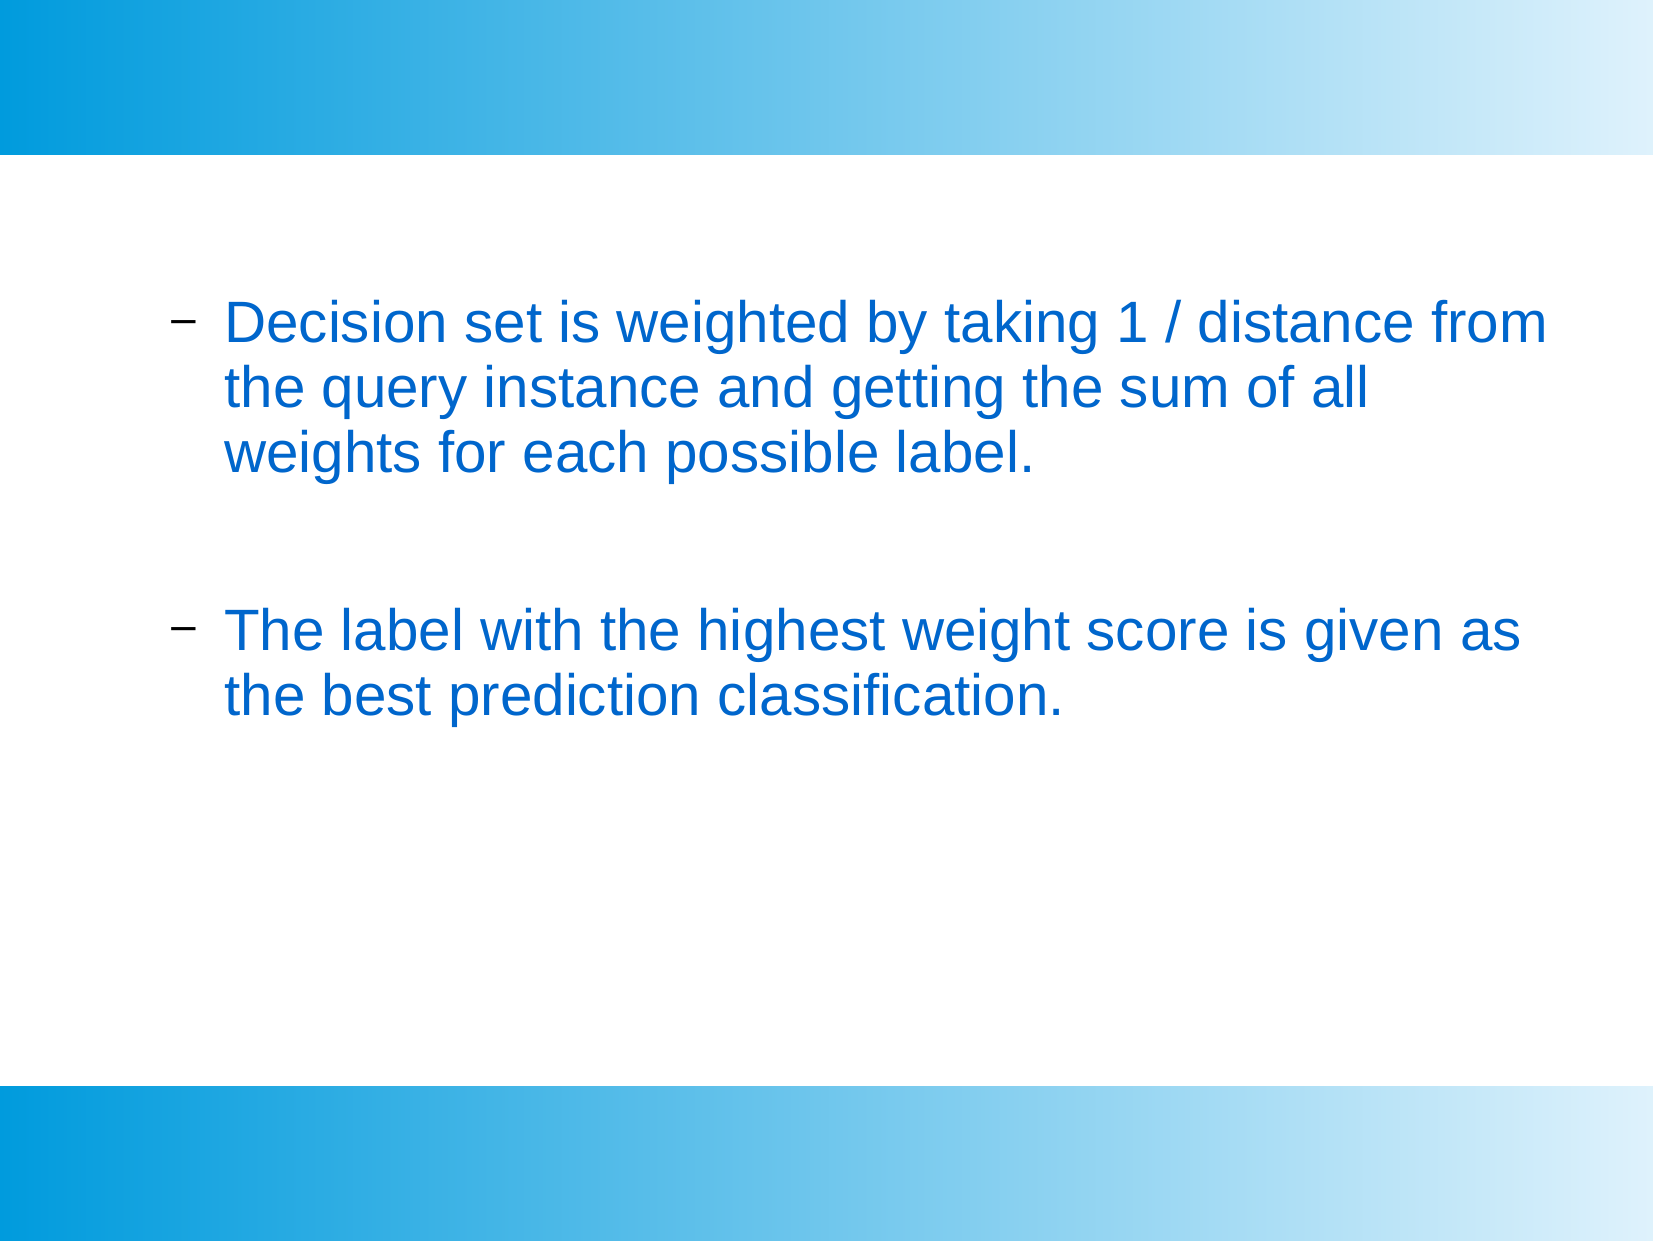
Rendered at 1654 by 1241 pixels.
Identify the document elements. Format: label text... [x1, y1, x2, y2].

list Decision set is weighted by taking 1 / distance from the query instance and getting the sum of all weights for each possible label. The label with the highest weight score is given as the best prediction classification. [82, 290, 1571, 1010]
